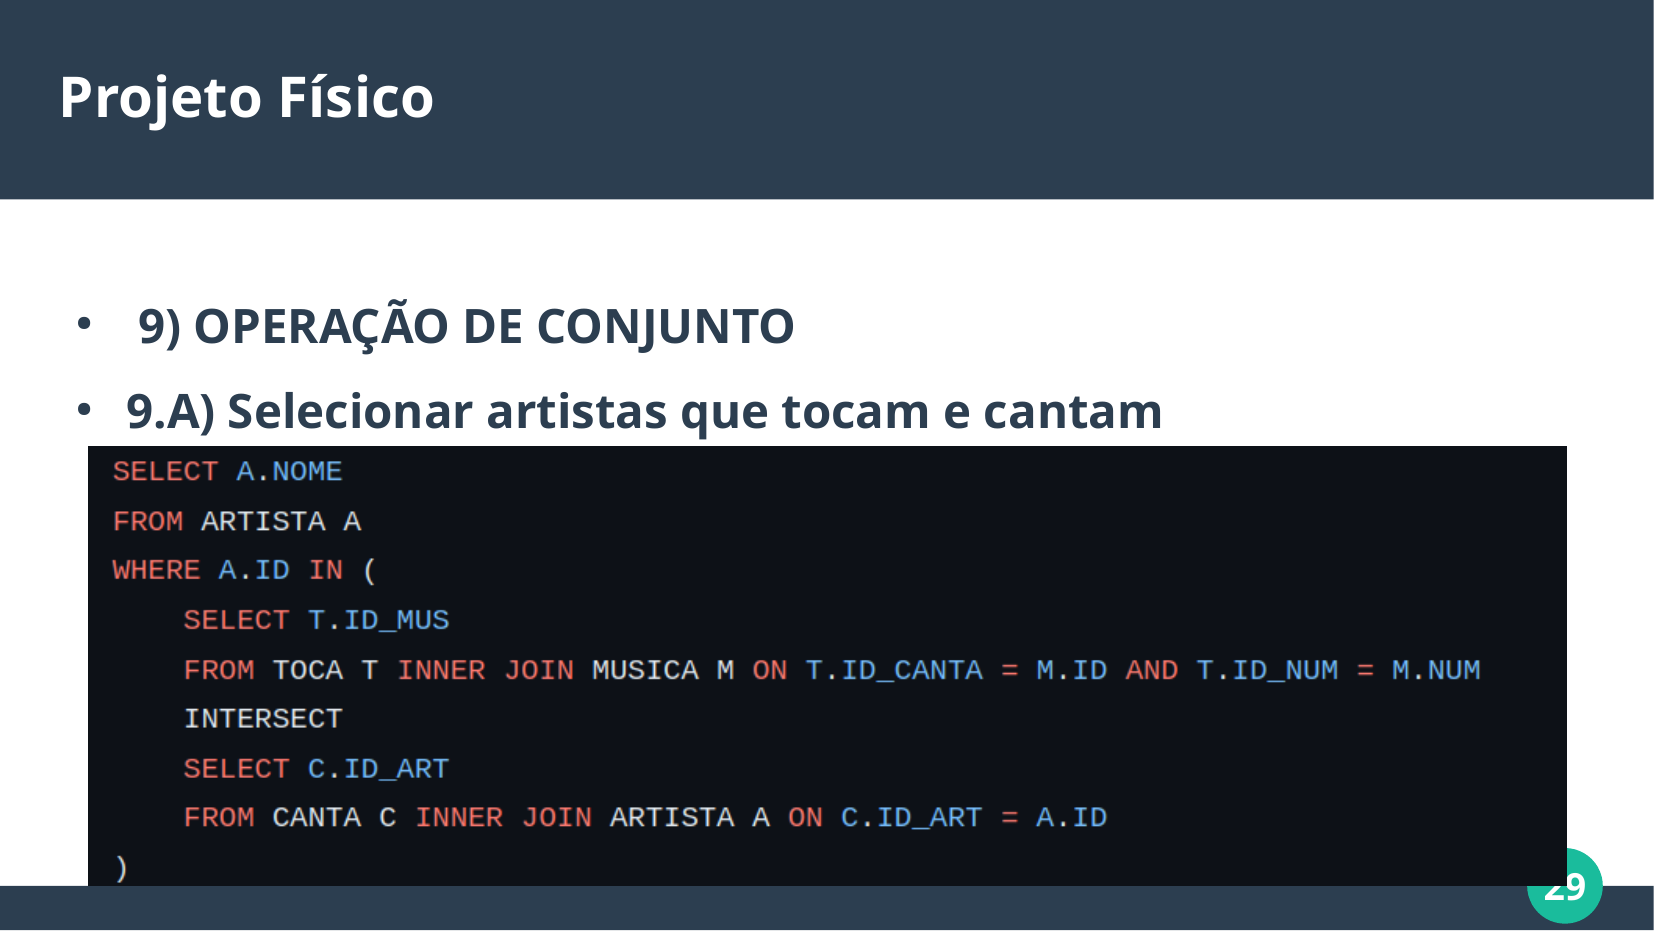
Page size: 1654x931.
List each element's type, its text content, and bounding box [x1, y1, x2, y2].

list 9) OPERAÇÃO DE CONJUNTO 9.A) Selecionar artistas que tocam e cantam [59, 206, 1595, 443]
title Projeto Físico [59, 37, 1595, 156]
picture [88, 446, 1567, 886]
